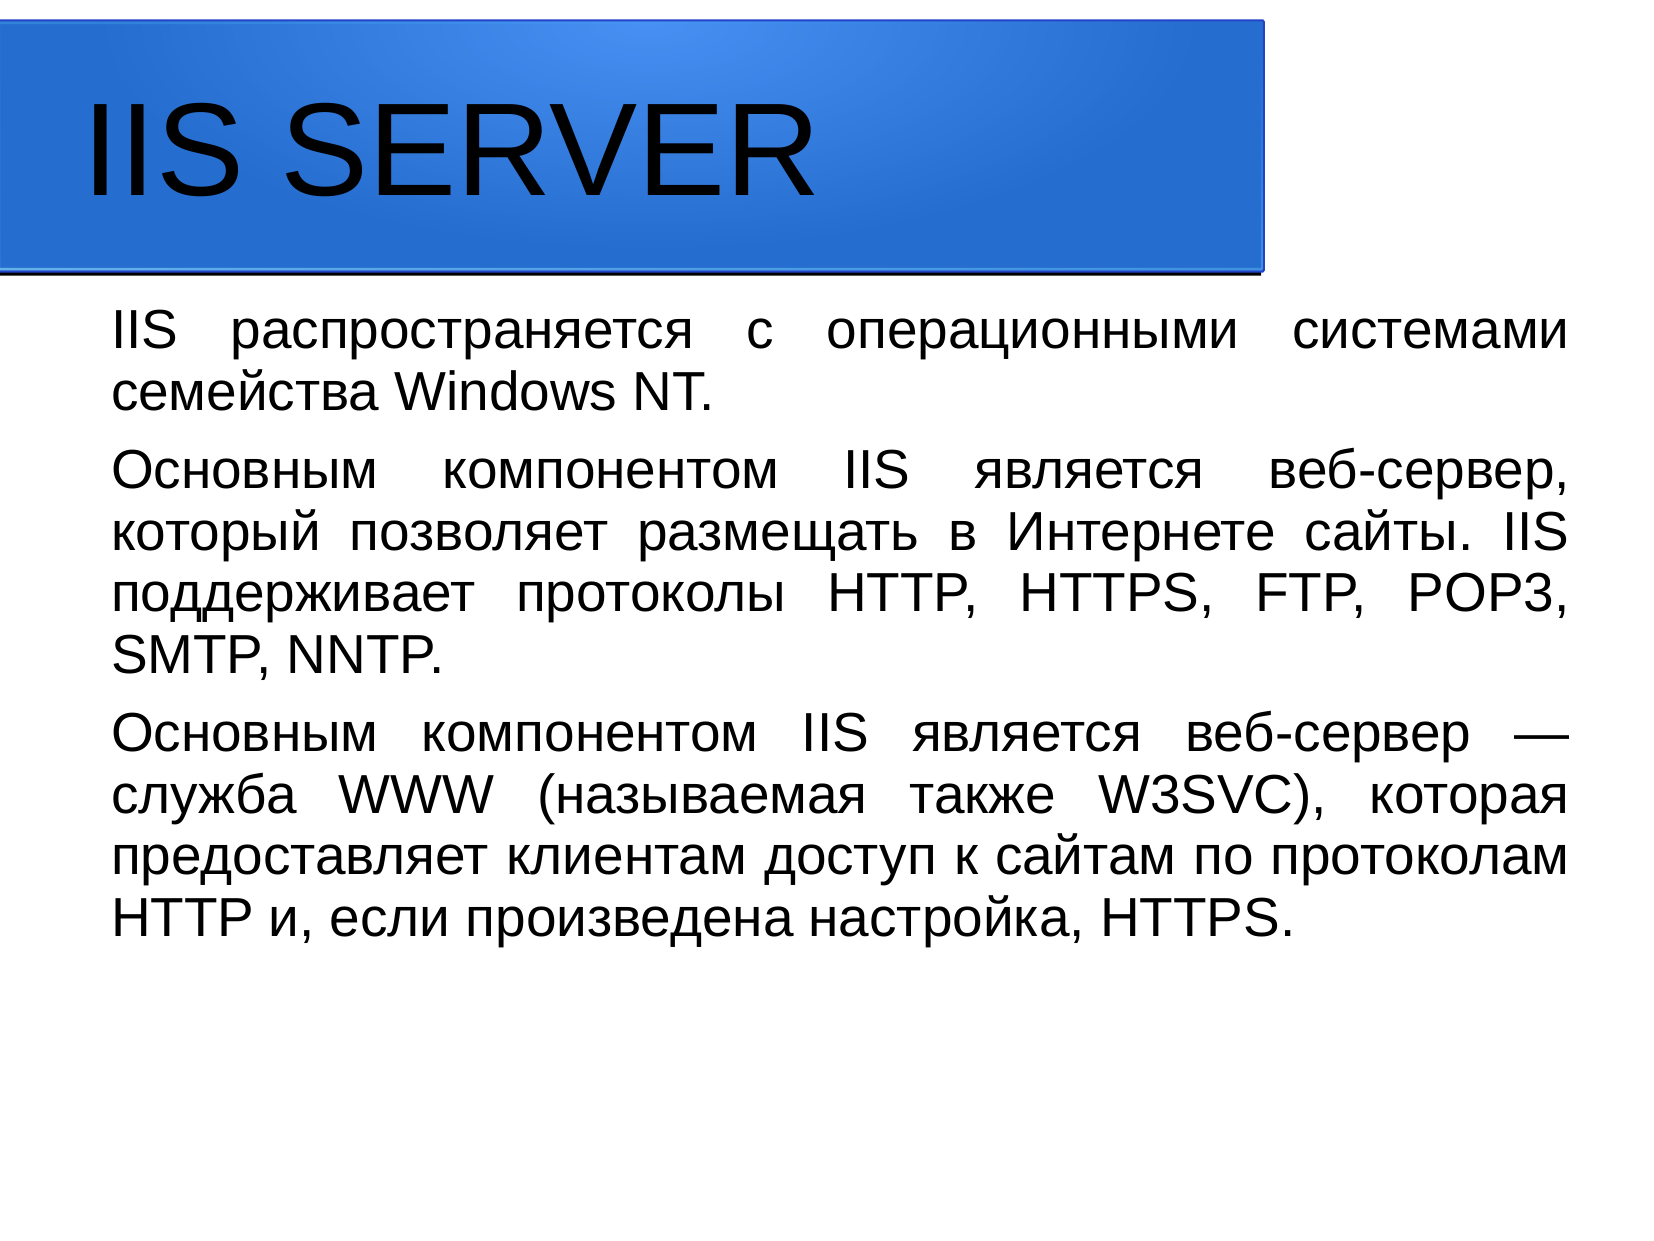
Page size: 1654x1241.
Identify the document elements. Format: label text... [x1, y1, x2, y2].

list IIS распространяется с операционными системами семейства Windows NT. Основным компонентом IIS является веб-сервер, который позволяет размещать в Интернете сайты. IIS поддерживает протоколы HTTP, HTTPS, FTP, POP3, SMTP, NNTP. Основным компонентом IIS является веб-сервер — служба WWW (называемая также W3SVC), которая предоставляет клиентам доступ к сайтам по протоколам HTTP и, если произведена настройка, HTTPS. [82, 299, 1571, 1019]
title IIS SERVER [82, 47, 1235, 252]
